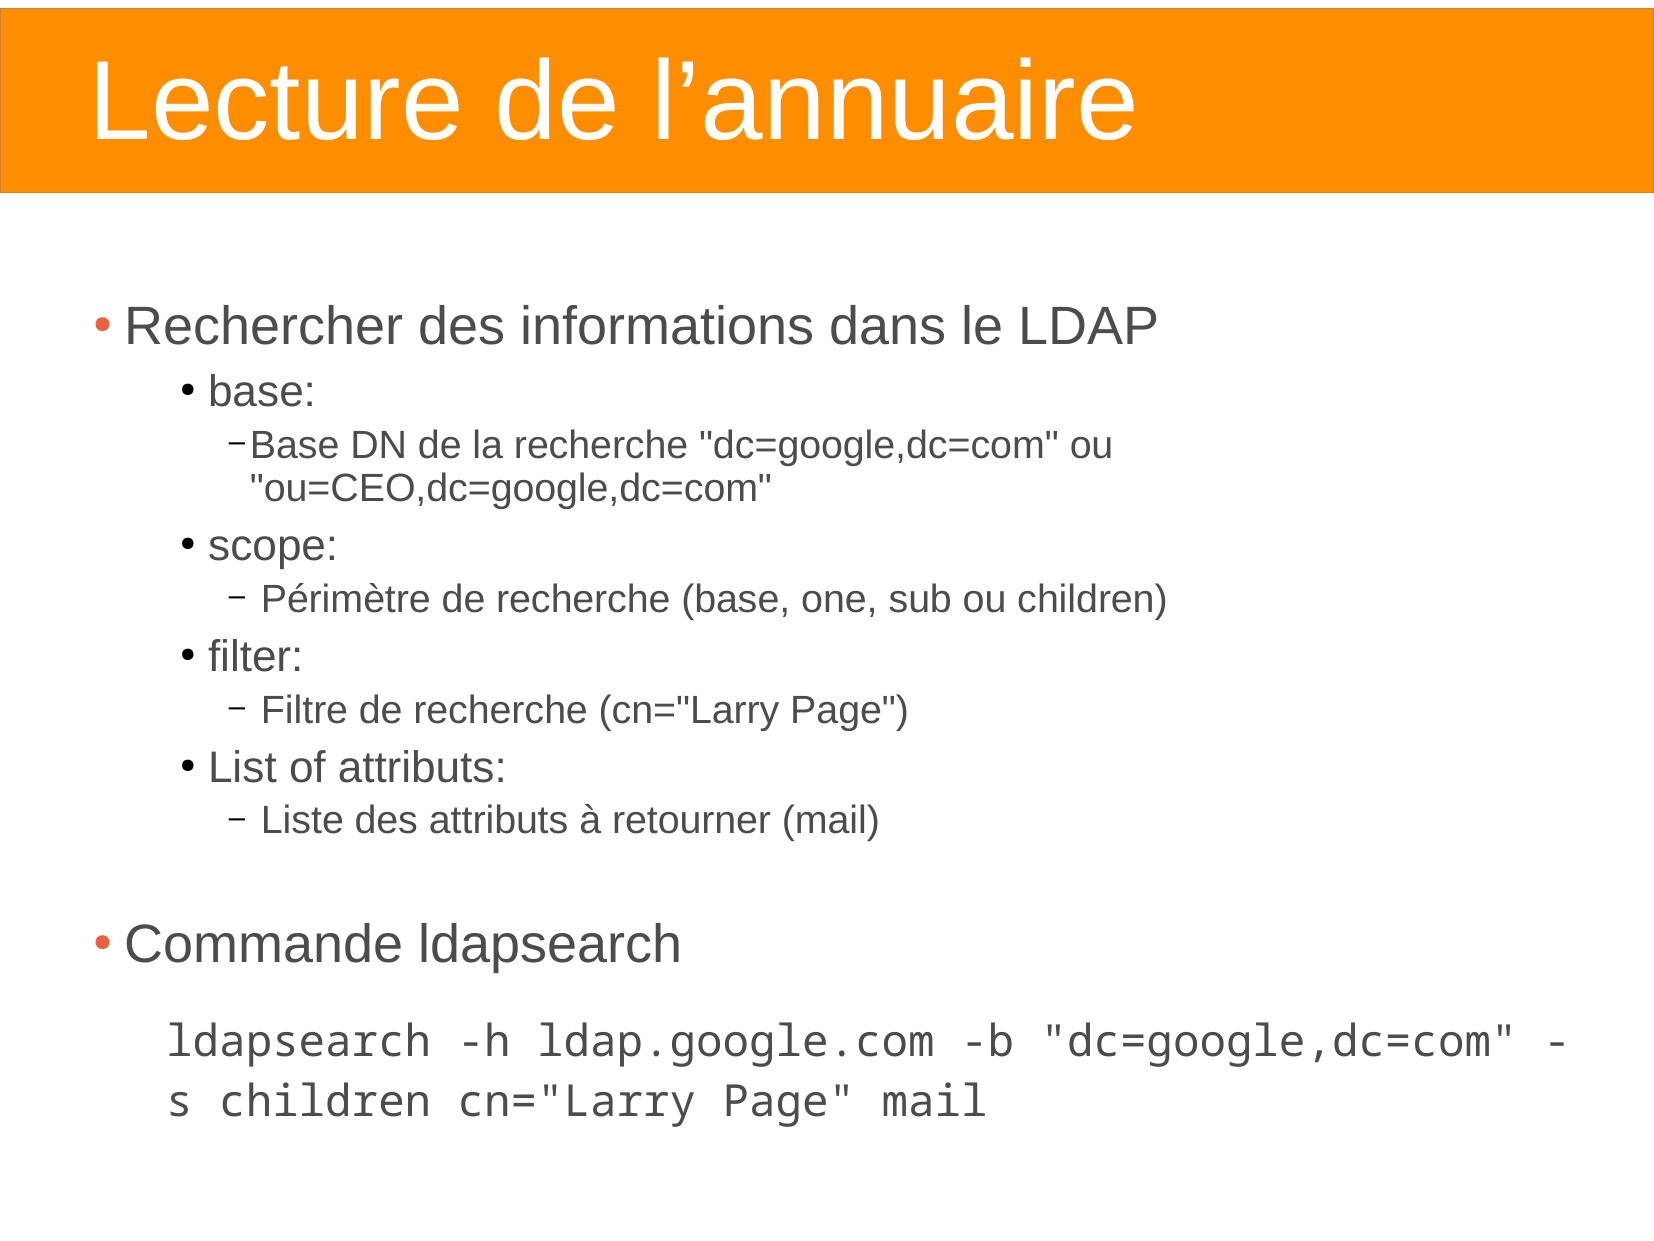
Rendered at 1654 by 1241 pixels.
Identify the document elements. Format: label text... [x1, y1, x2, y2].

title Lecture de l’annuaire [0, 8, 1654, 193]
list Rechercher des informations dans le LDAP base: Base DN de la recherche "dc=google,dc=com" ou "ou=CEO,dc=google,dc=com" scope: Périmètre de recherche (base, one, sub ou children) filter: Filtre de recherche (cn="Larry Page") List of attributs: Liste des attributs à retourner (mail) Commande ldapsearch ldapsearch -h ldap.google.com -b "dc=google,dc=com" -s children cn="Larry Page" mail [82, 295, 1571, 1146]
